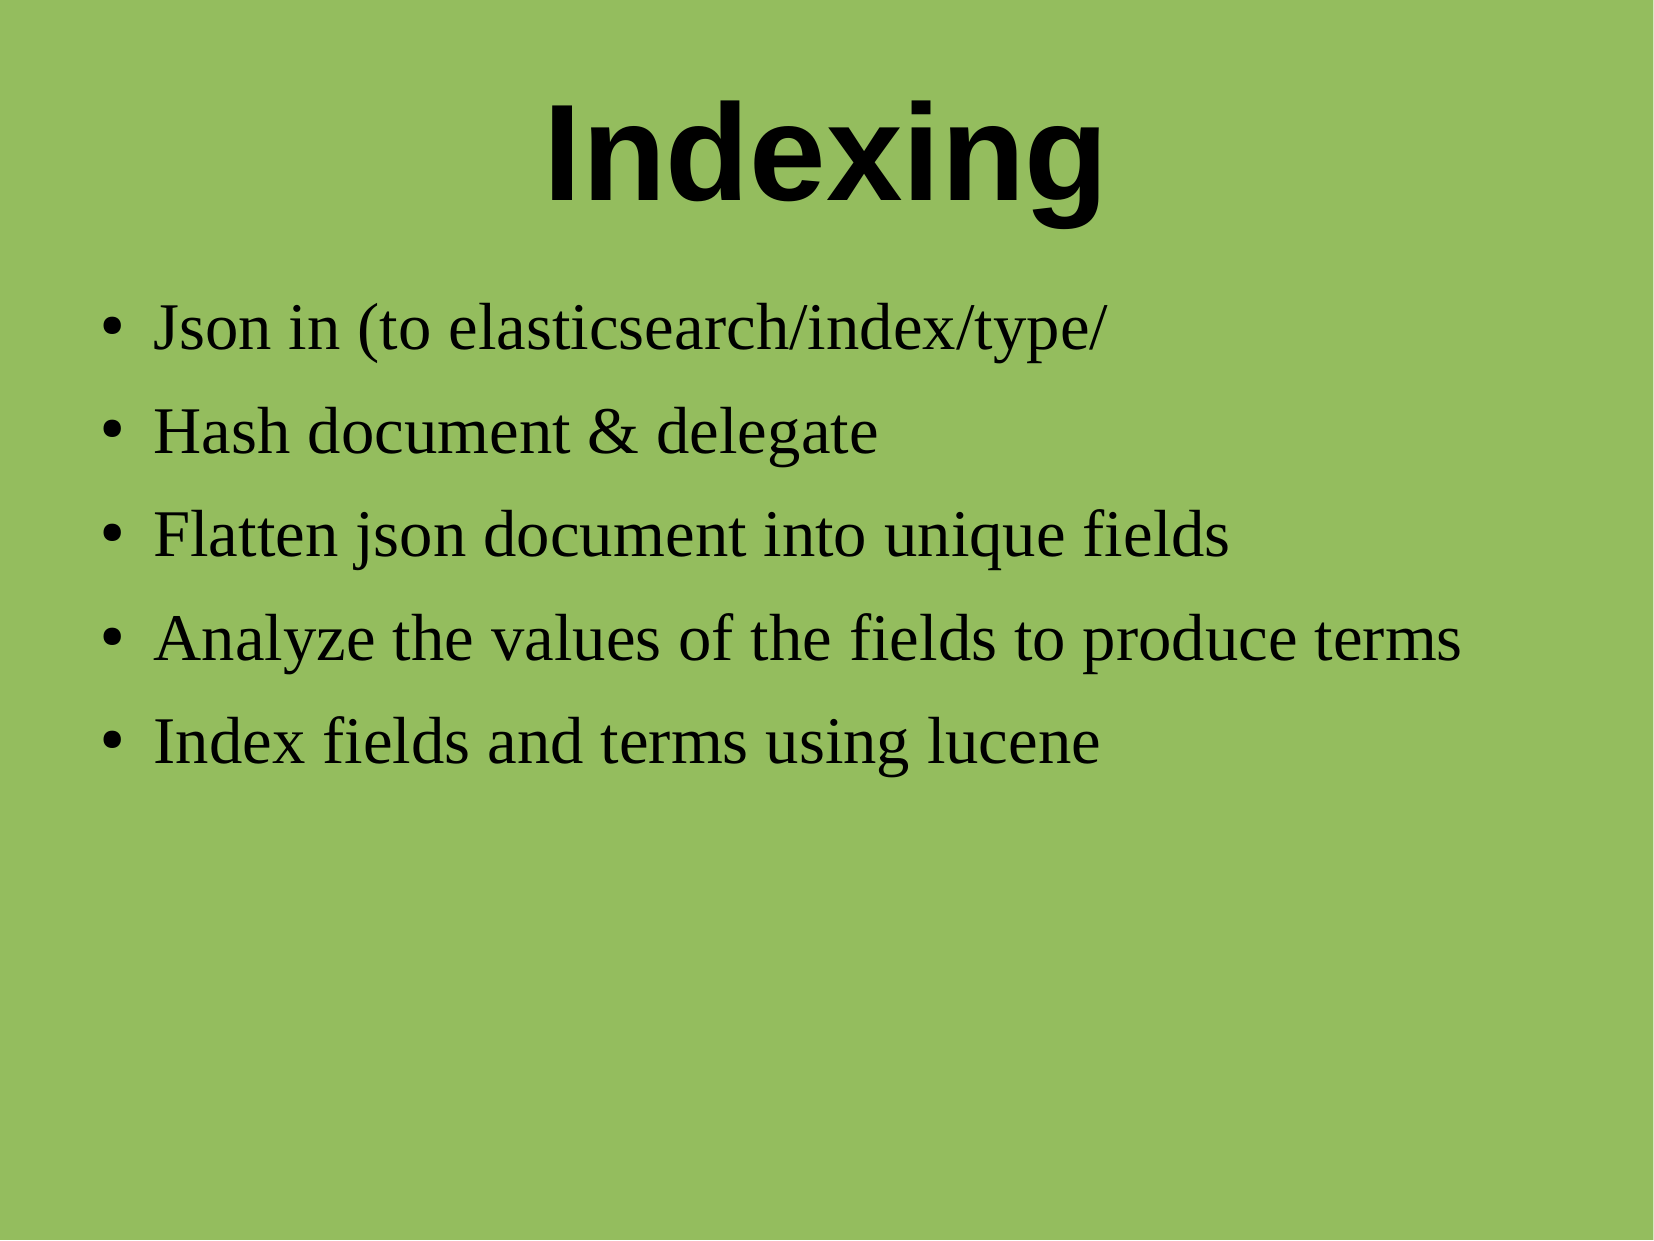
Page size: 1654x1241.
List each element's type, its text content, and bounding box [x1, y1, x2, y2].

title Indexing [82, 49, 1571, 257]
list Json in (to elasticsearch/index/type/ Hash document & delegate Flatten json document into unique fields Analyze the values of the fields to produce terms Index fields and terms using lucene [82, 290, 1571, 1109]
